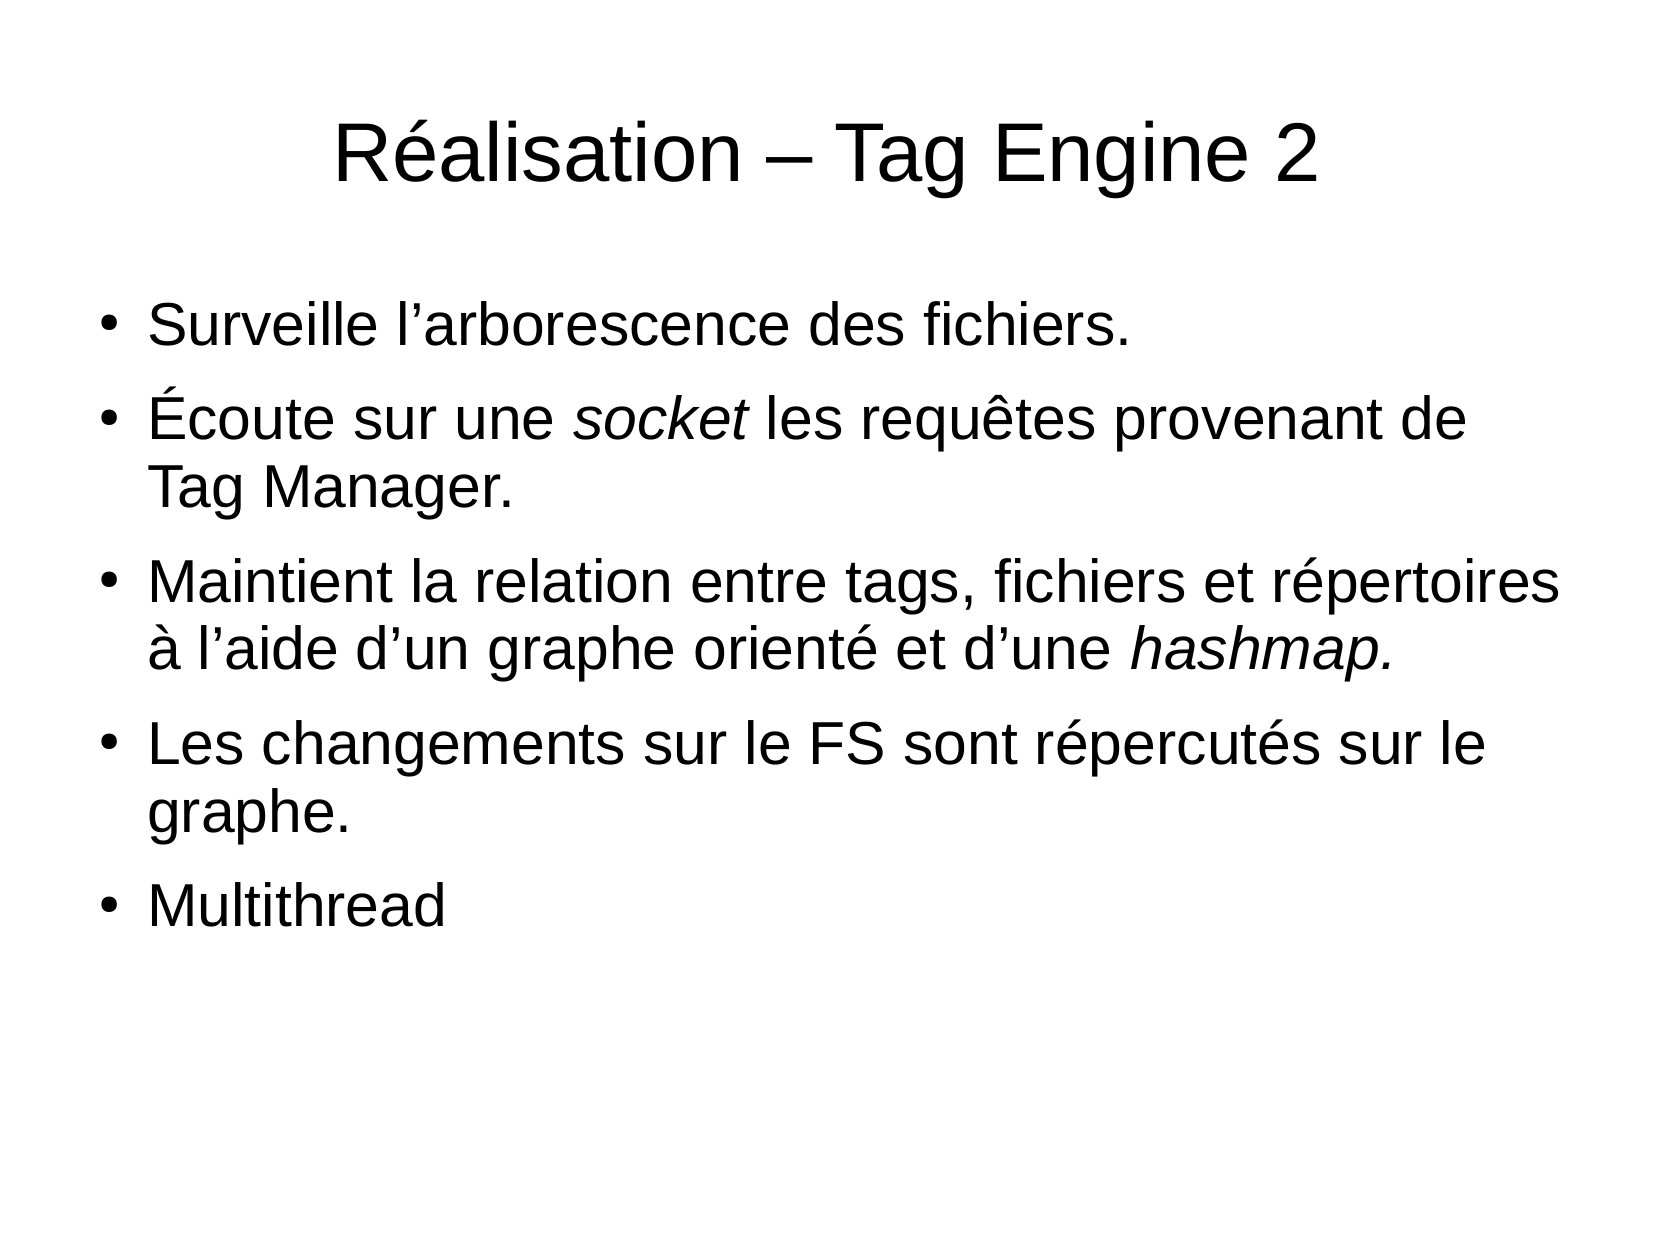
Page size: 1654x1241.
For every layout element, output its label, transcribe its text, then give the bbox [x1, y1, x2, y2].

title Réalisation – Tag Engine 2 [82, 49, 1571, 257]
list Surveille l’arborescence des fichiers. Écoute sur une socket les requêtes provenant de Tag Manager. Maintient la relation entre tags, fichiers et répertoires à l’aide d’un graphe orienté et d’une hashmap. Les changements sur le FS sont répercutés sur le graphe. Multithread [82, 290, 1571, 1010]
